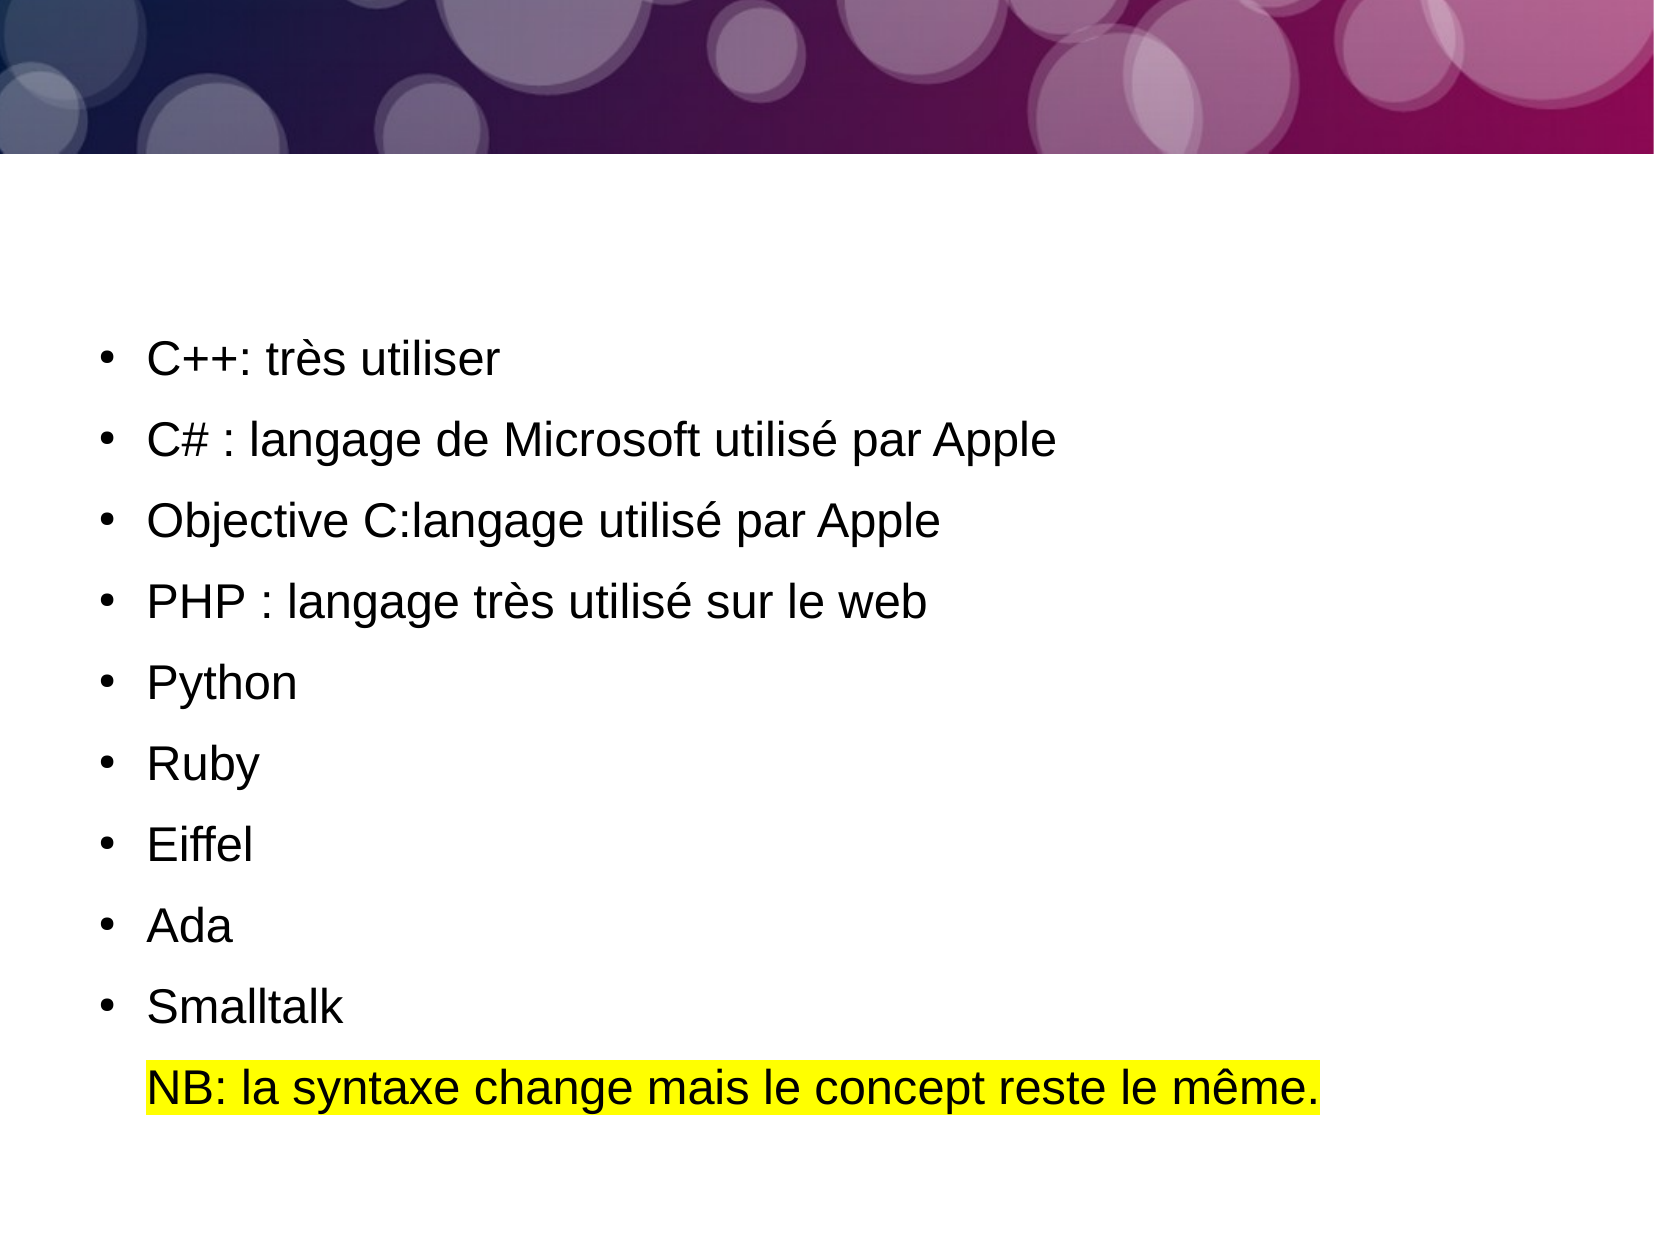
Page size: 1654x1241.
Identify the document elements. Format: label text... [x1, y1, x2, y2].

picture [0, 0, 1654, 154]
list C++: très utiliser C# : langage de Microsoft utilisé par Apple Objective C:langage utilisé par Apple PHP : langage très utilisé sur le web Python Ruby Eiffel Ada Smalltalk NB: la syntaxe change mais le concept reste le même. [82, 330, 1571, 1123]
